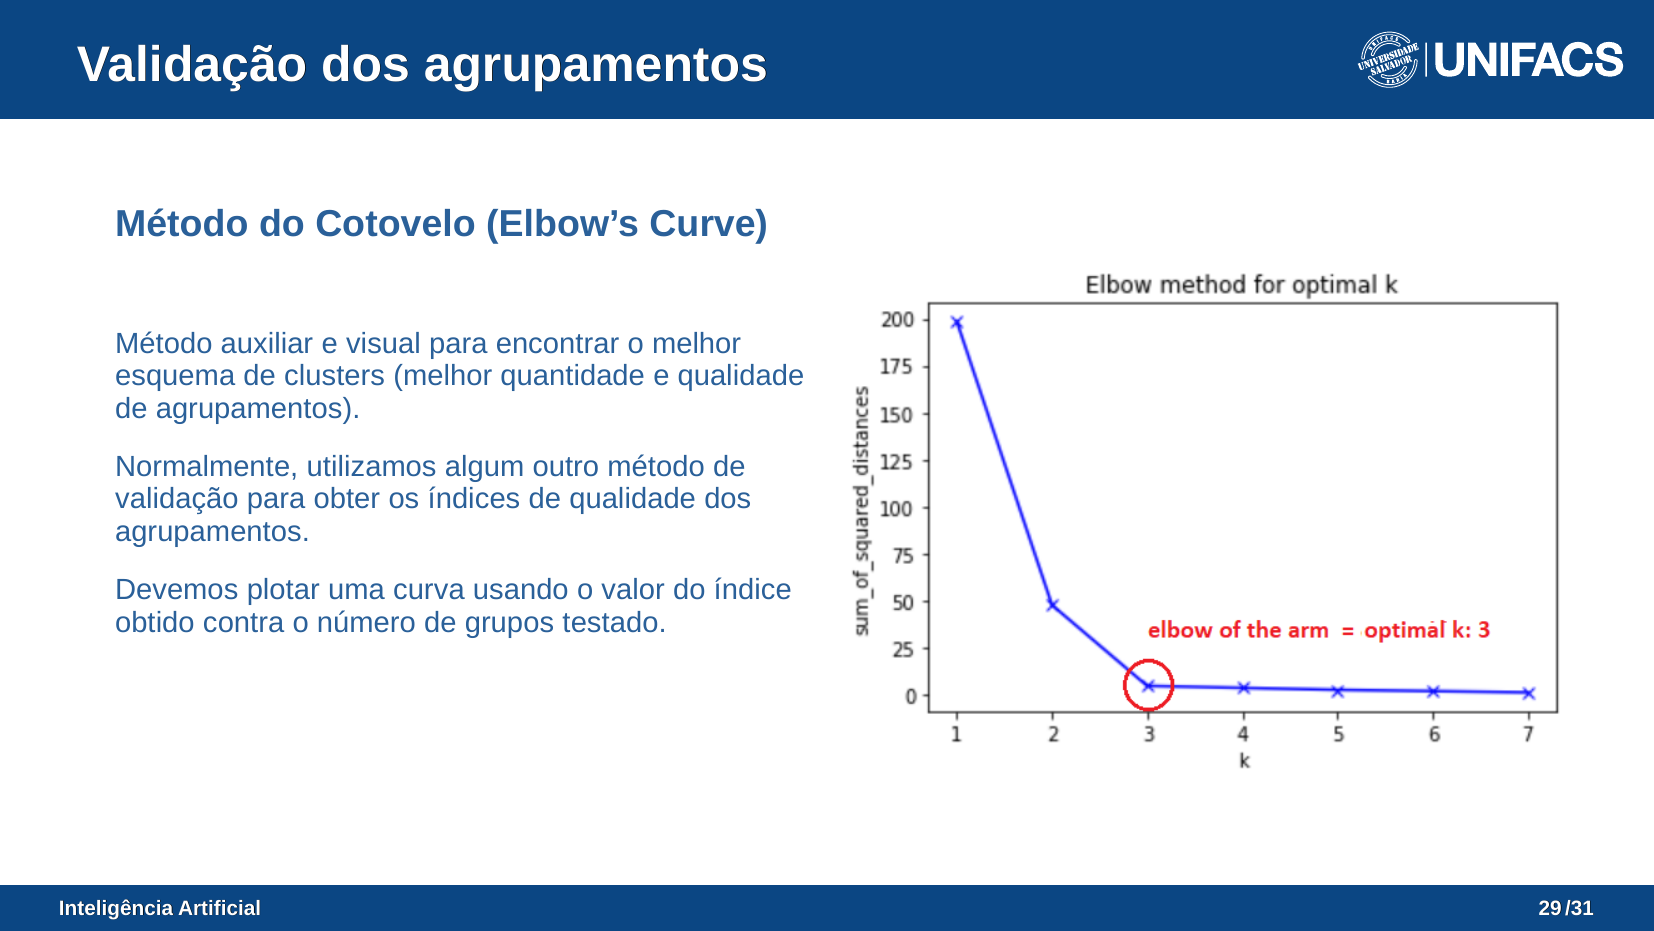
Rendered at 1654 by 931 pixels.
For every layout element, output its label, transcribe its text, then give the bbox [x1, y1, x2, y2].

picture [838, 265, 1577, 774]
text_box Método do Cotovelo (Elbow’s Curve) Método auxiliar e visual para encontrar o melhor esquema de clusters (melhor quantidade e qualidade de agrupamentos). Normalmente, utilizamos algum outro método de validação para obter os índices de qualidade dos agrupamentos. Devemos plotar uma curva usando o valor do índice obtido contra o número de grupos testado. [100, 194, 839, 646]
text_box Validação dos agrupamentos [76, 7, 1241, 120]
